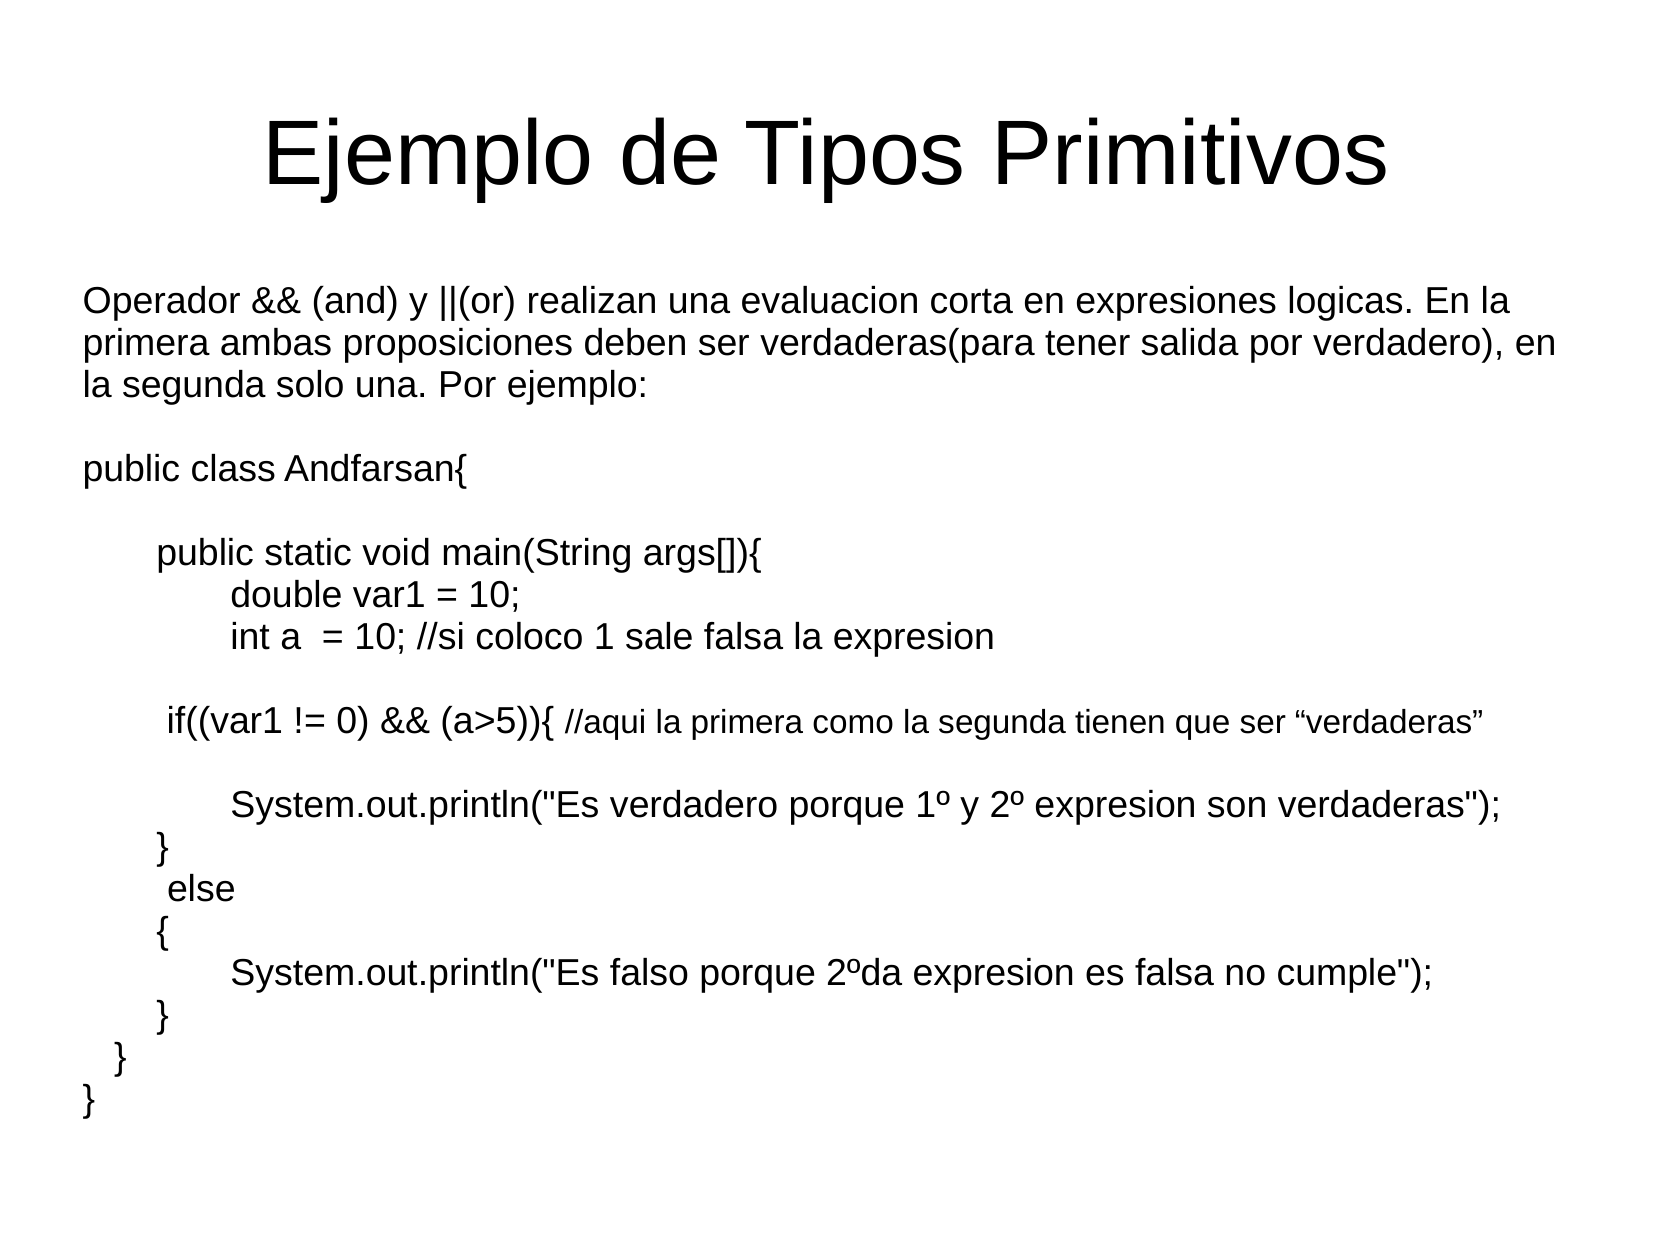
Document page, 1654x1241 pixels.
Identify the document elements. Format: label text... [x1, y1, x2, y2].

subtitle Operador && (and) y ||(or) realizan una evaluacion corta en expresiones logicas. En la primera ambas proposiciones deben ser verdaderas(para tener salida por verdadero), en la segunda solo una. Por ejemplo: public class Andfarsan{ public static void main(String args[]){ double var1 = 10; int a = 10; //si coloco 1 sale falsa la expresion if((var1 != 0) && (a>5)){ //aqui la primera como la segunda tienen que ser “verdaderas” System.out.println("Es verdadero porque 1º y 2º expresion son verdaderas"); } else { System.out.println("Es falso porque 2ºda expresion es falsa no cumple"); } } } [82, 278, 1571, 1120]
title Ejemplo de Tipos Primitivos [82, 49, 1571, 257]
